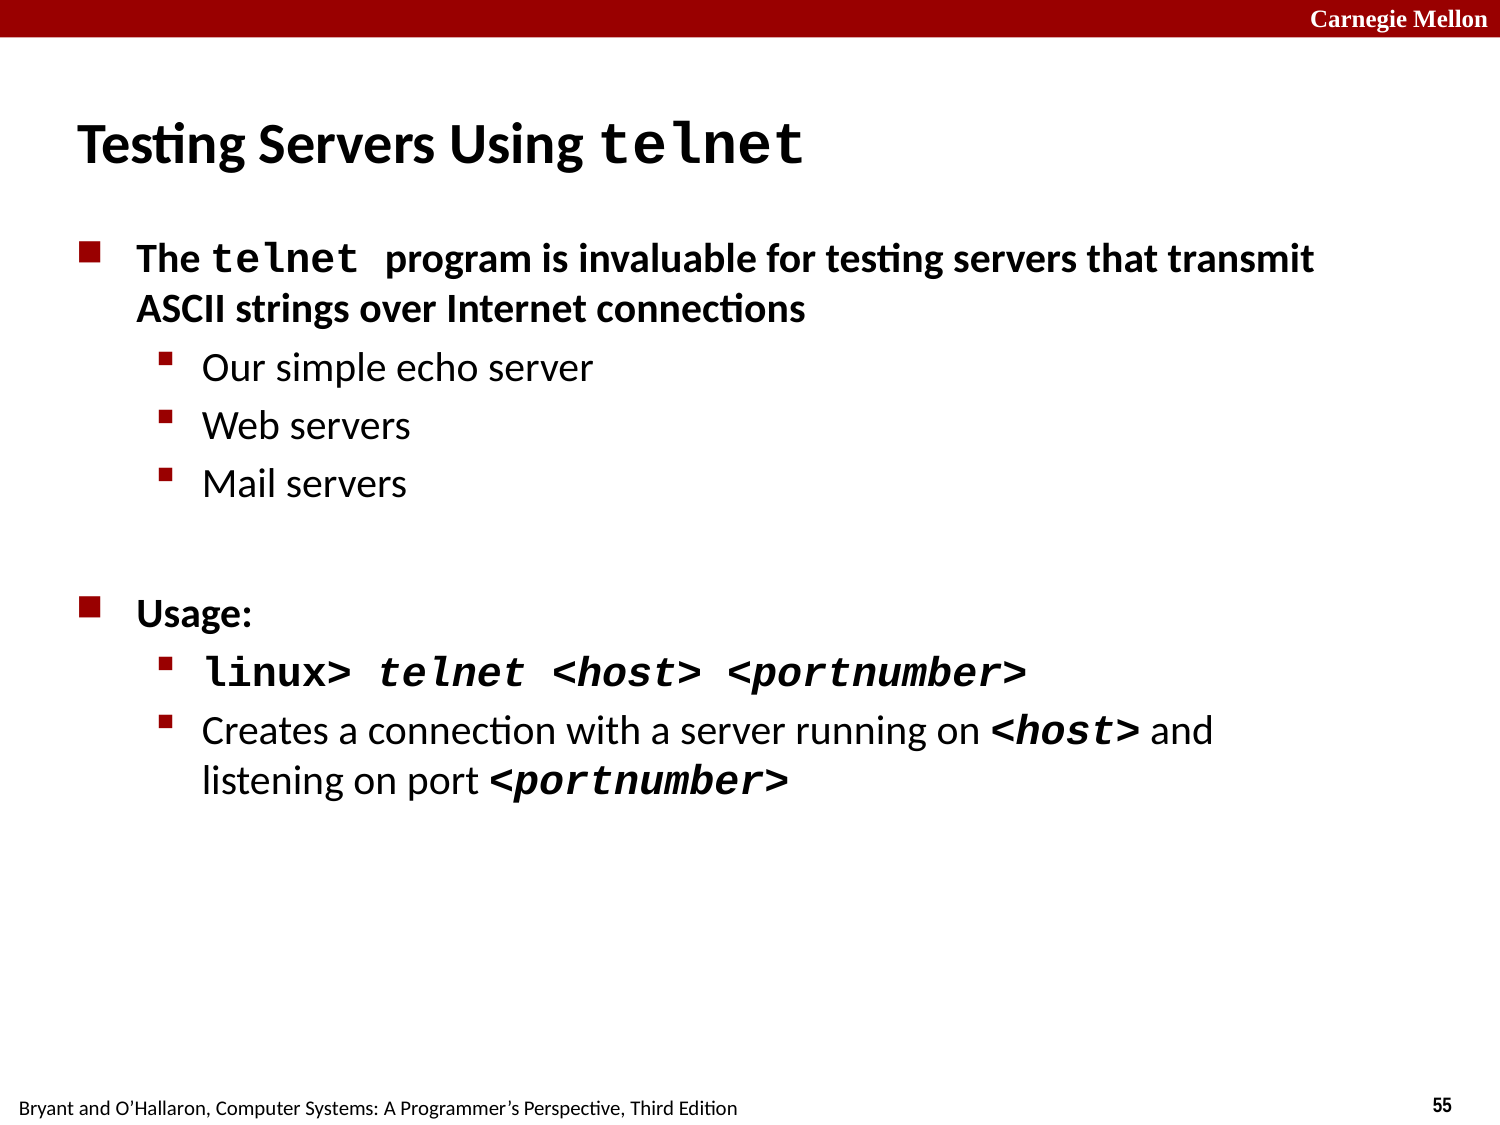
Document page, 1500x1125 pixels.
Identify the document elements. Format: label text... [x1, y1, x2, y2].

title Testing Servers Using telnet [62, 93, 1297, 188]
list The telnet program is invaluable for testing servers that transmit ASCII strings over Internet connections Our simple echo server Web servers Mail servers Usage: linux> telnet <host> <portnumber> Creates a connection with a server running on <host> and listening on port <portnumber> [65, 223, 1361, 1040]
